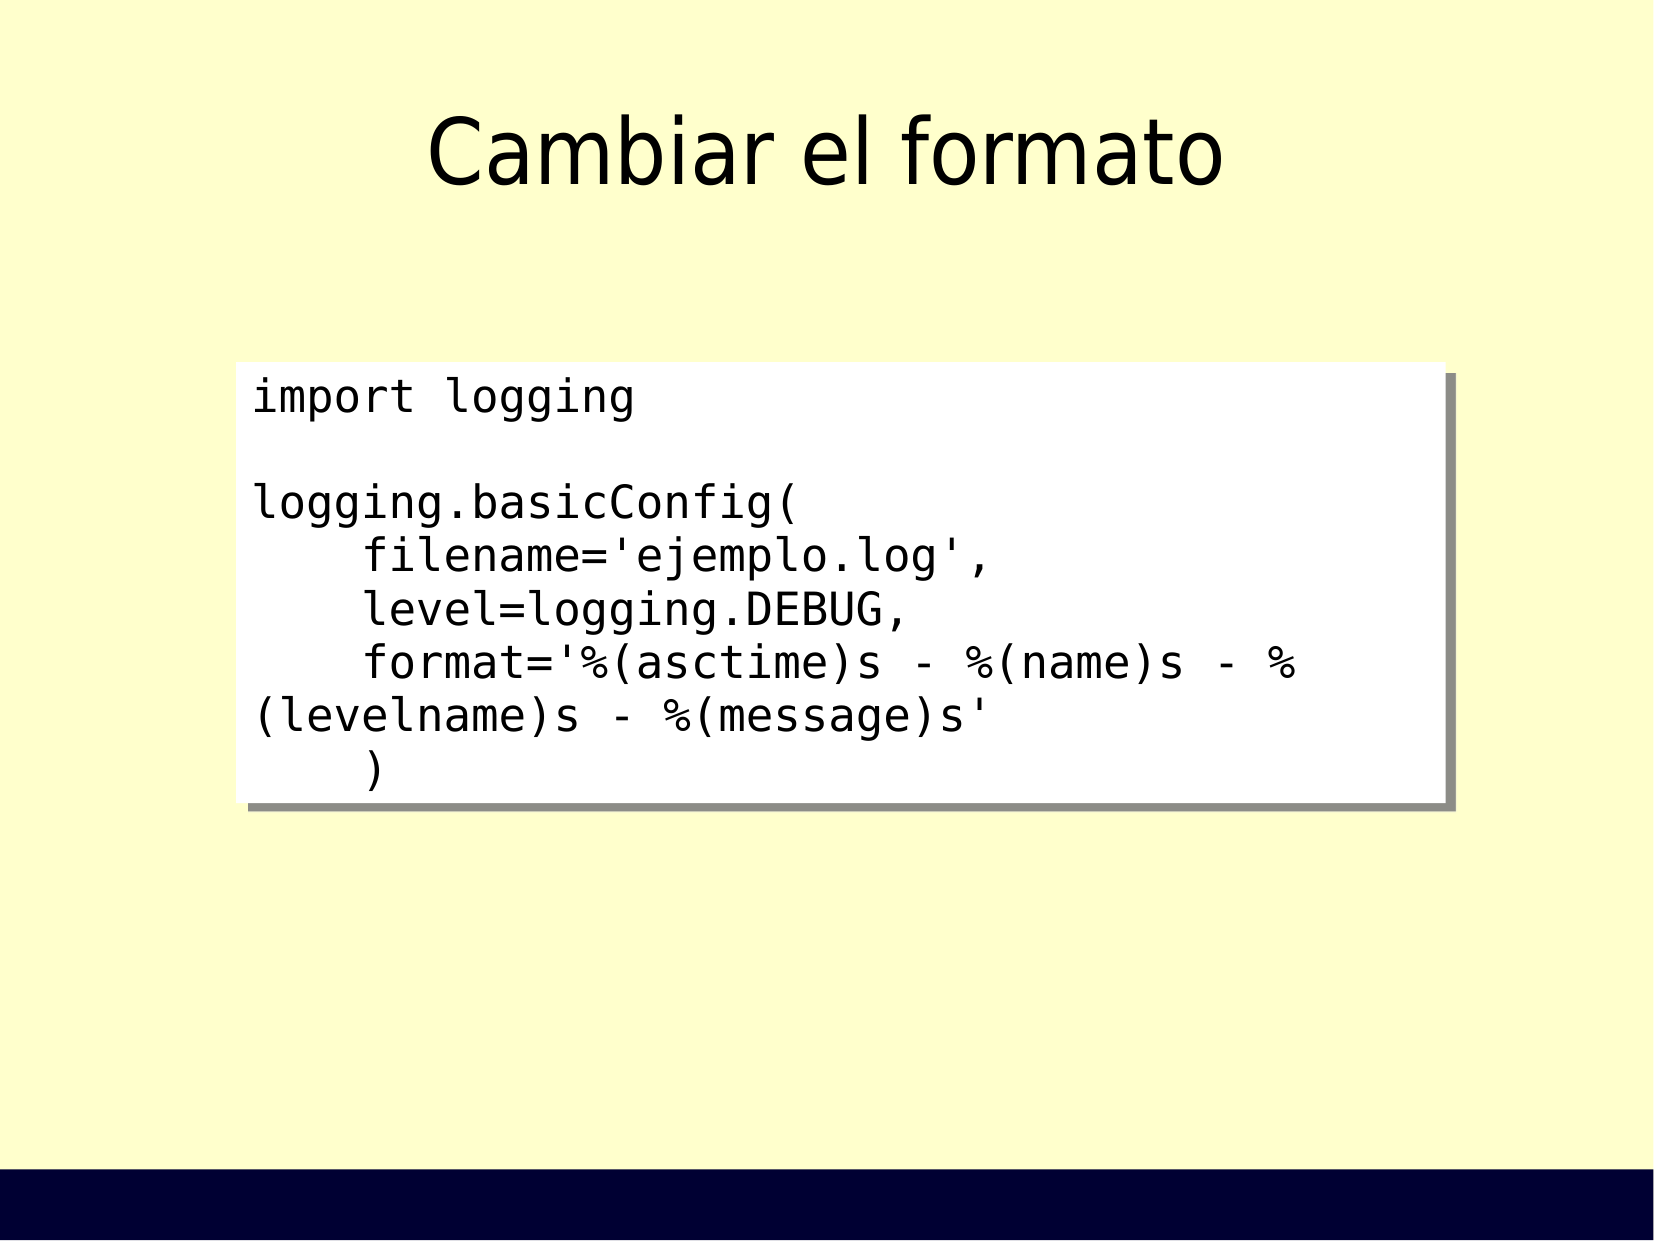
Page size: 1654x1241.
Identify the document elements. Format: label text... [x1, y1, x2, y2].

title Cambiar el formato [82, 49, 1571, 257]
text_box import logging logging.basicConfig( filename='ejemplo.log', level=logging.DEBUG, format='%(asctime)s - %(name)s - %(levelname)s - %(message)s' ) [236, 362, 1446, 804]
